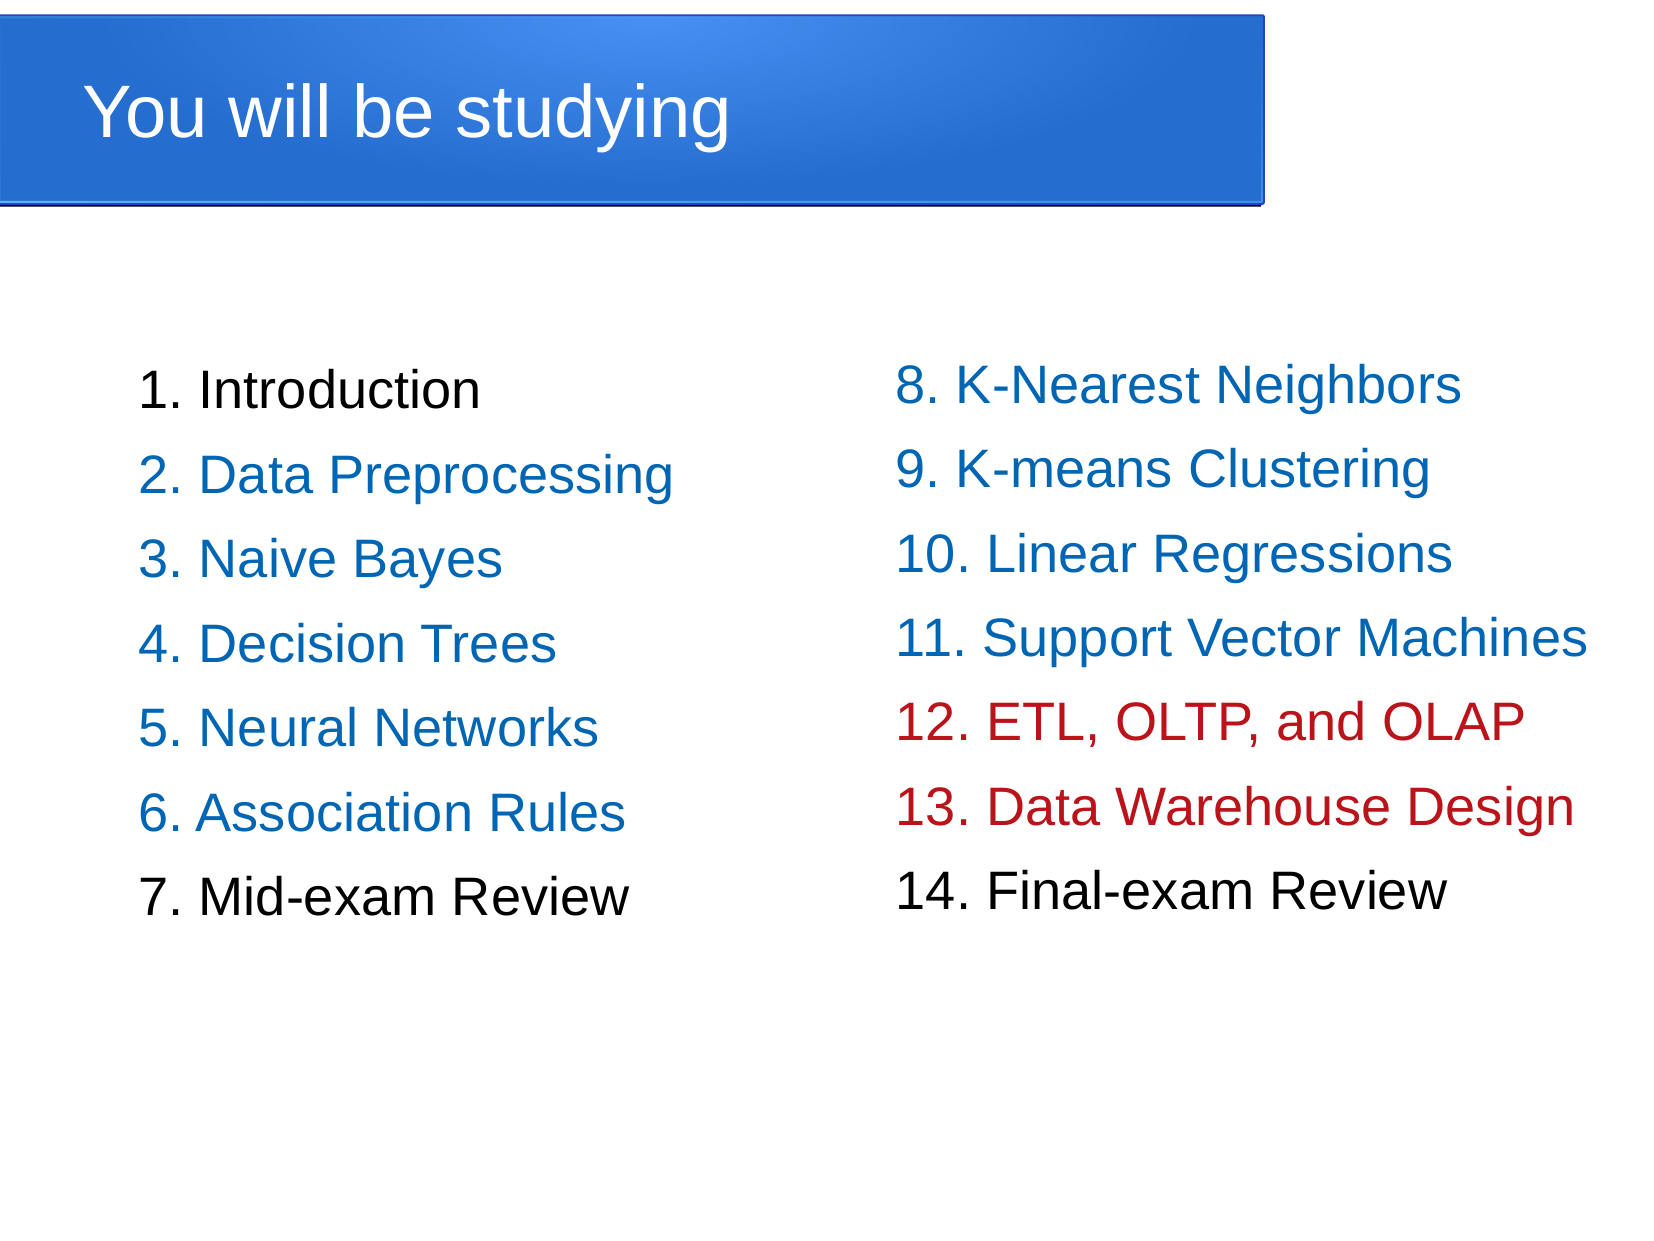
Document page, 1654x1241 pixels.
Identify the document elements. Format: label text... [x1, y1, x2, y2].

title You will be studying [82, 35, 1235, 189]
list 8. K-Nearest Neighbors 9. K-means Clustering 10. Linear Regressions 11. Support Vector Machines 12. ETL, OLTP, and OLAP 13. Data Warehouse Design 14. Final-exam Review [825, 354, 1621, 1015]
list 1. Introduction 2. Data Preprocessing 3. Naive Bayes 4. Decision Trees 5. Neural Networks 6. Association Rules 7. Mid-exam Review [67, 360, 796, 1021]
